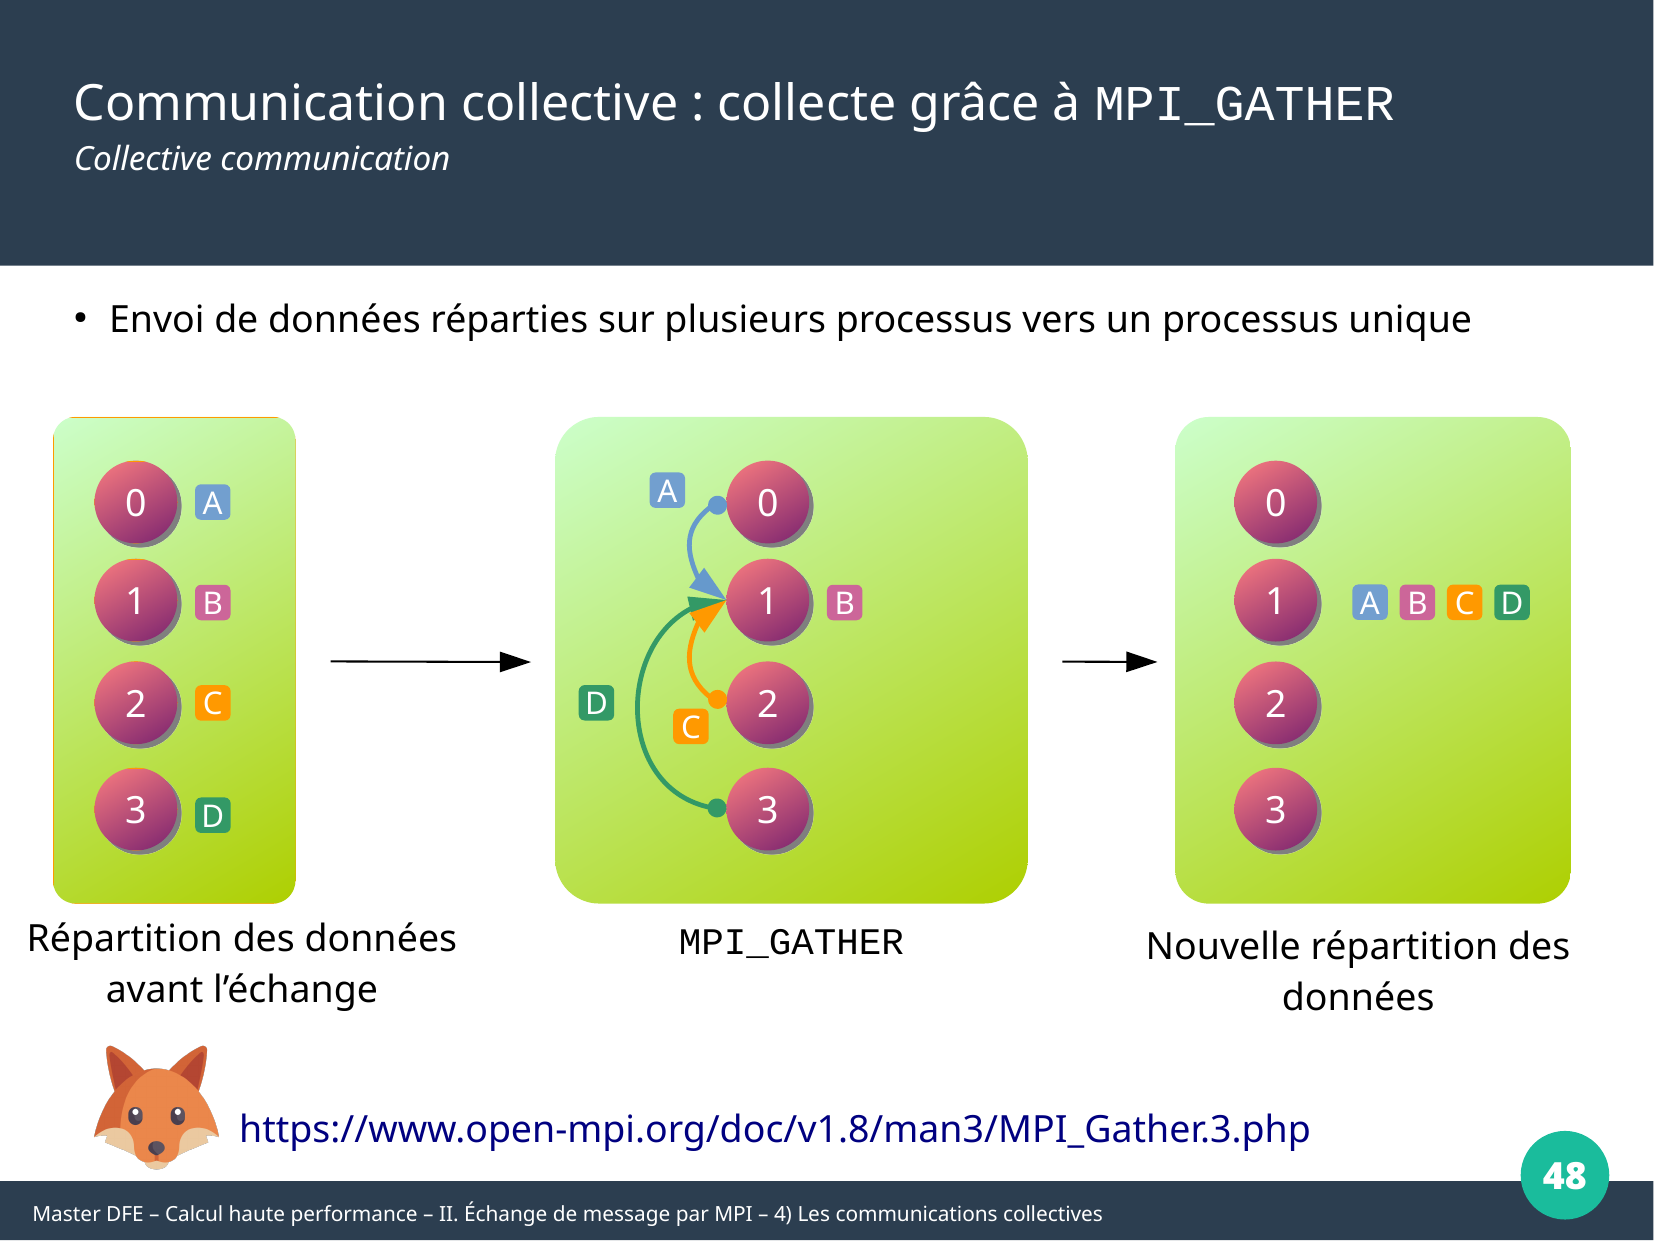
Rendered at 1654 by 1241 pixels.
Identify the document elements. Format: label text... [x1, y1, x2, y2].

text_box [1175, 455, 1571, 904]
text_box 1 [94, 558, 178, 642]
text_box [53, 416, 296, 904]
text_box Répartition des données avant l’échange [5, 904, 479, 1123]
text_box Envoi de données réparties sur plusieurs processus vers un processus unique [59, 285, 1619, 455]
text_box D [1494, 584, 1530, 621]
text_box B [195, 584, 231, 621]
text_box 3 [726, 767, 810, 851]
text_box D [195, 797, 231, 833]
text_box B [1399, 584, 1436, 621]
text_box Communication collective : collecte grâce à MPI_GATHER Collective communication [59, 59, 1619, 256]
text_box Master DFE – Calcul haute performance – II. Échange de message par MPI – 4) Les communications collectives [17, 1191, 1436, 1235]
text_box 2 [726, 661, 810, 745]
text_box Nouvelle répartition des données [1122, 912, 1595, 1029]
text_box 1 [726, 558, 810, 642]
text_box 3 [94, 767, 178, 851]
text_box B [826, 584, 863, 621]
text_box C [1446, 584, 1483, 621]
text_box D [578, 685, 615, 721]
text_box 1 [1234, 558, 1318, 642]
text_box A [649, 472, 686, 508]
text_box 0 [1234, 460, 1318, 544]
text_box A [195, 484, 231, 520]
text_box 0 [726, 460, 810, 544]
text_box C [673, 708, 709, 745]
text_box 2 [1234, 661, 1318, 745]
text_box [555, 416, 1028, 904]
text_box 0 [94, 460, 178, 544]
text_box 2 [94, 661, 178, 745]
text_box A [1352, 584, 1388, 620]
text_box https://www.open-mpi.org/doc/v1.8/man3/MPI_Gather.3.php [224, 1094, 1489, 1164]
text_box 3 [1234, 767, 1318, 851]
picture [94, 1123, 219, 1170]
text_box C [195, 685, 231, 721]
text_box MPI_GATHER [649, 915, 934, 1016]
